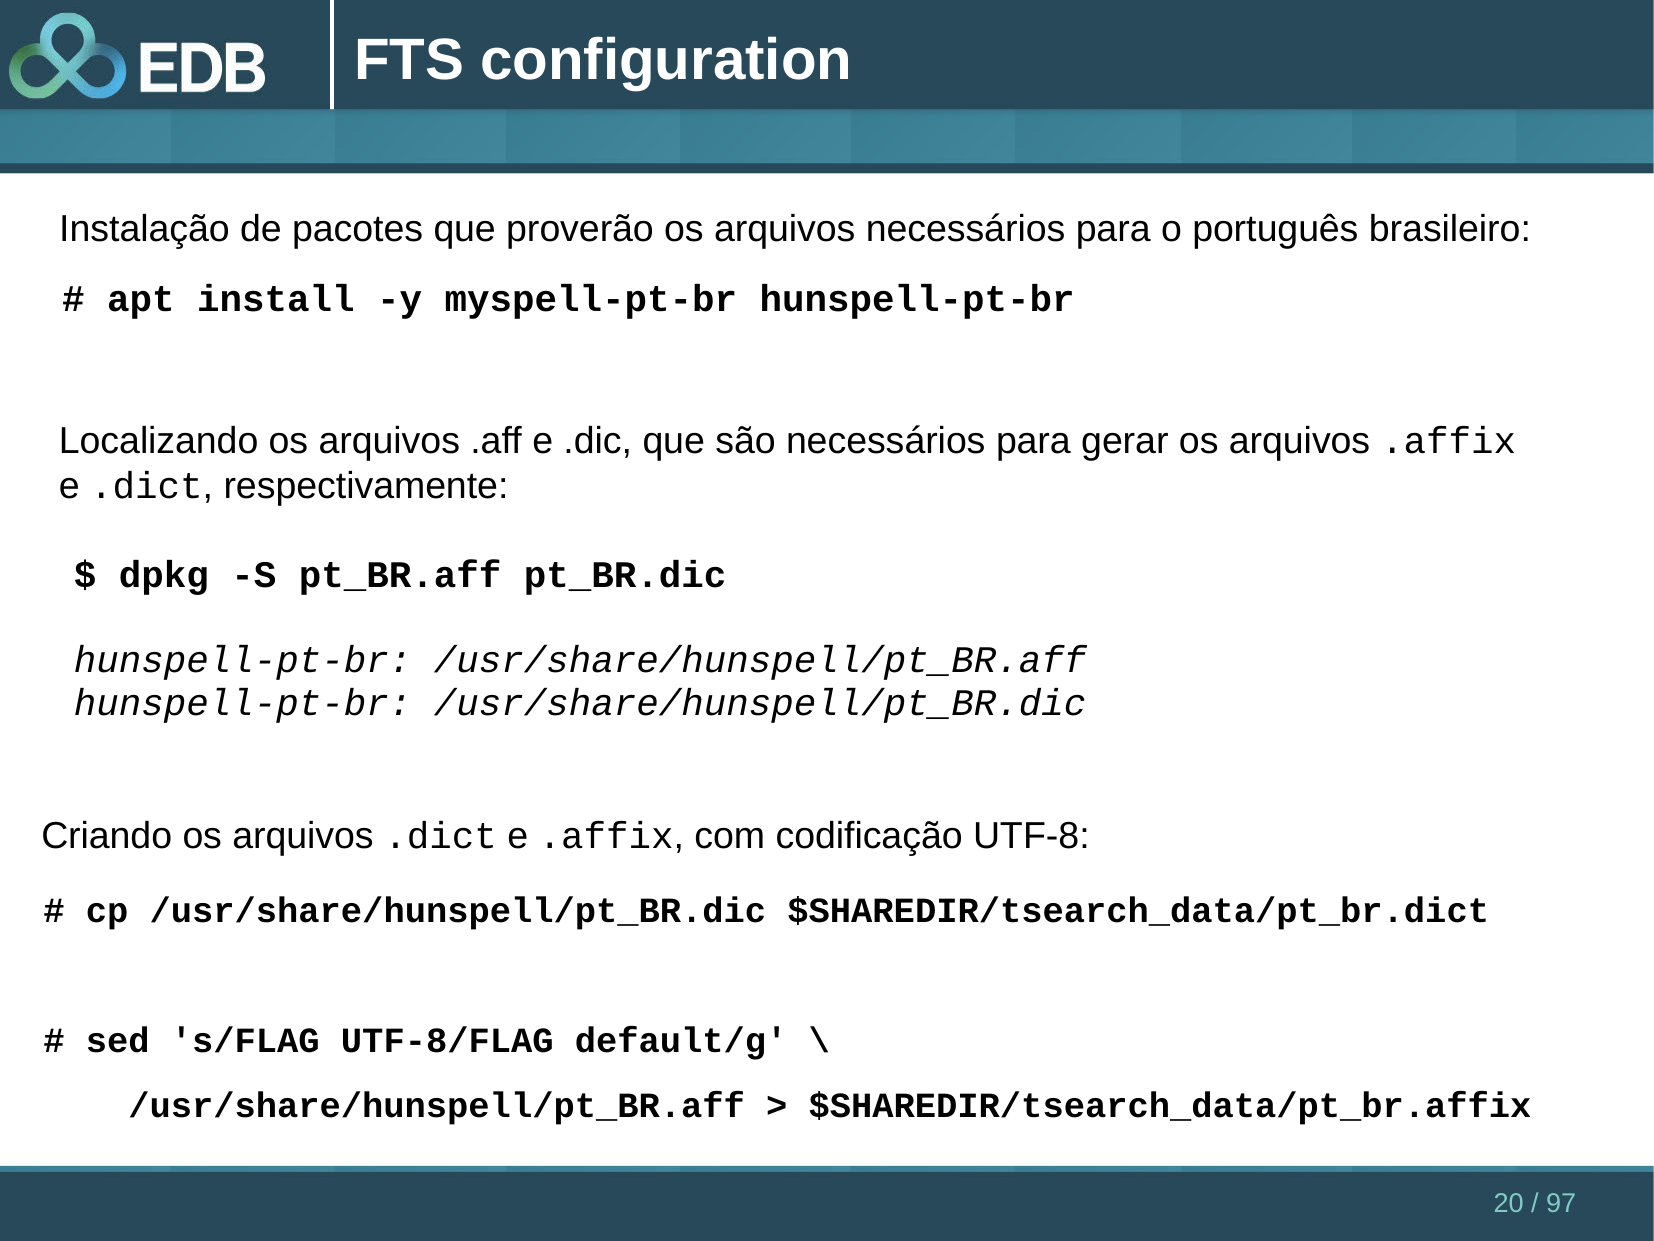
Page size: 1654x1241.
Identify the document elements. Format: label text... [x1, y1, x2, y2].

text_box # apt install -y myspell-pt-br hunspell-pt-br [47, 273, 1211, 331]
text_box Instalação de pacotes que proverão os arquivos necessários para o português brasileiro: [44, 200, 1550, 258]
list Localizando os arquivos .aff e .dic, que são necessários para gerar os arquivos .affix e .dict, respectivamente: [59, 419, 1595, 510]
text_box $ dpkg -S pt_BR.aff pt_BR.dic hunspell-pt-br: /usr/share/hunspell/pt_BR.aff hunspell-pt-br: /usr/share/hunspell/pt_BR.dic [59, 549, 1304, 735]
text_box # cp /usr/share/hunspell/pt_BR.dic $SHAREDIR/tsearch_data/pt_br.dict # sed 's/FLAG UTF-8/FLAG default/g' \ /usr/share/hunspell/pt_BR.aff > $SHAREDIR/tsearch_data/pt_br.affix [28, 885, 1595, 1137]
list Criando os arquivos .dict e .affix, com codificação UTF-8: [41, 814, 1530, 861]
picture [0, 0, 1654, 1241]
title FTS configuration [354, 26, 1595, 92]
